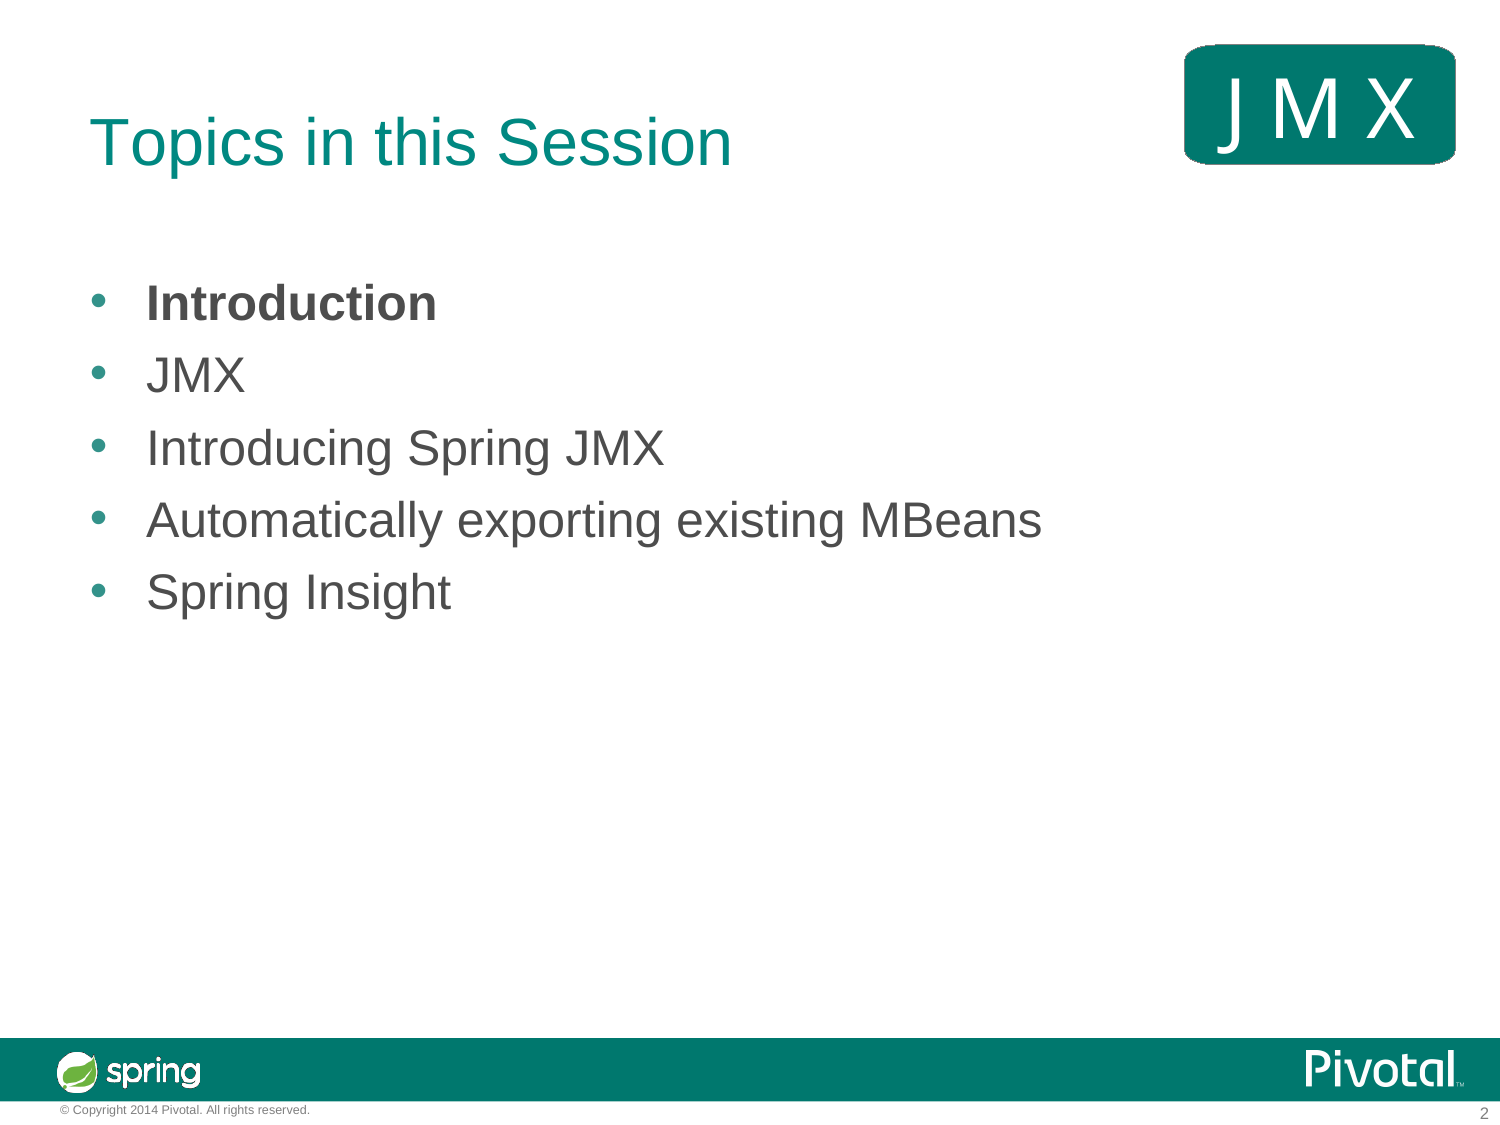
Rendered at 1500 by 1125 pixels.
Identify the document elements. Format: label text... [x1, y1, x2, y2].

text_box J M X [1184, 44, 1456, 165]
picture [32, 1041, 210, 1103]
picture [1306, 1050, 1464, 1087]
list Introduction JMX Introducing Spring JMX Automatically exporting existing MBeans Spring Insight [75, 262, 1426, 1005]
title Topics in this Session [75, 45, 1426, 233]
